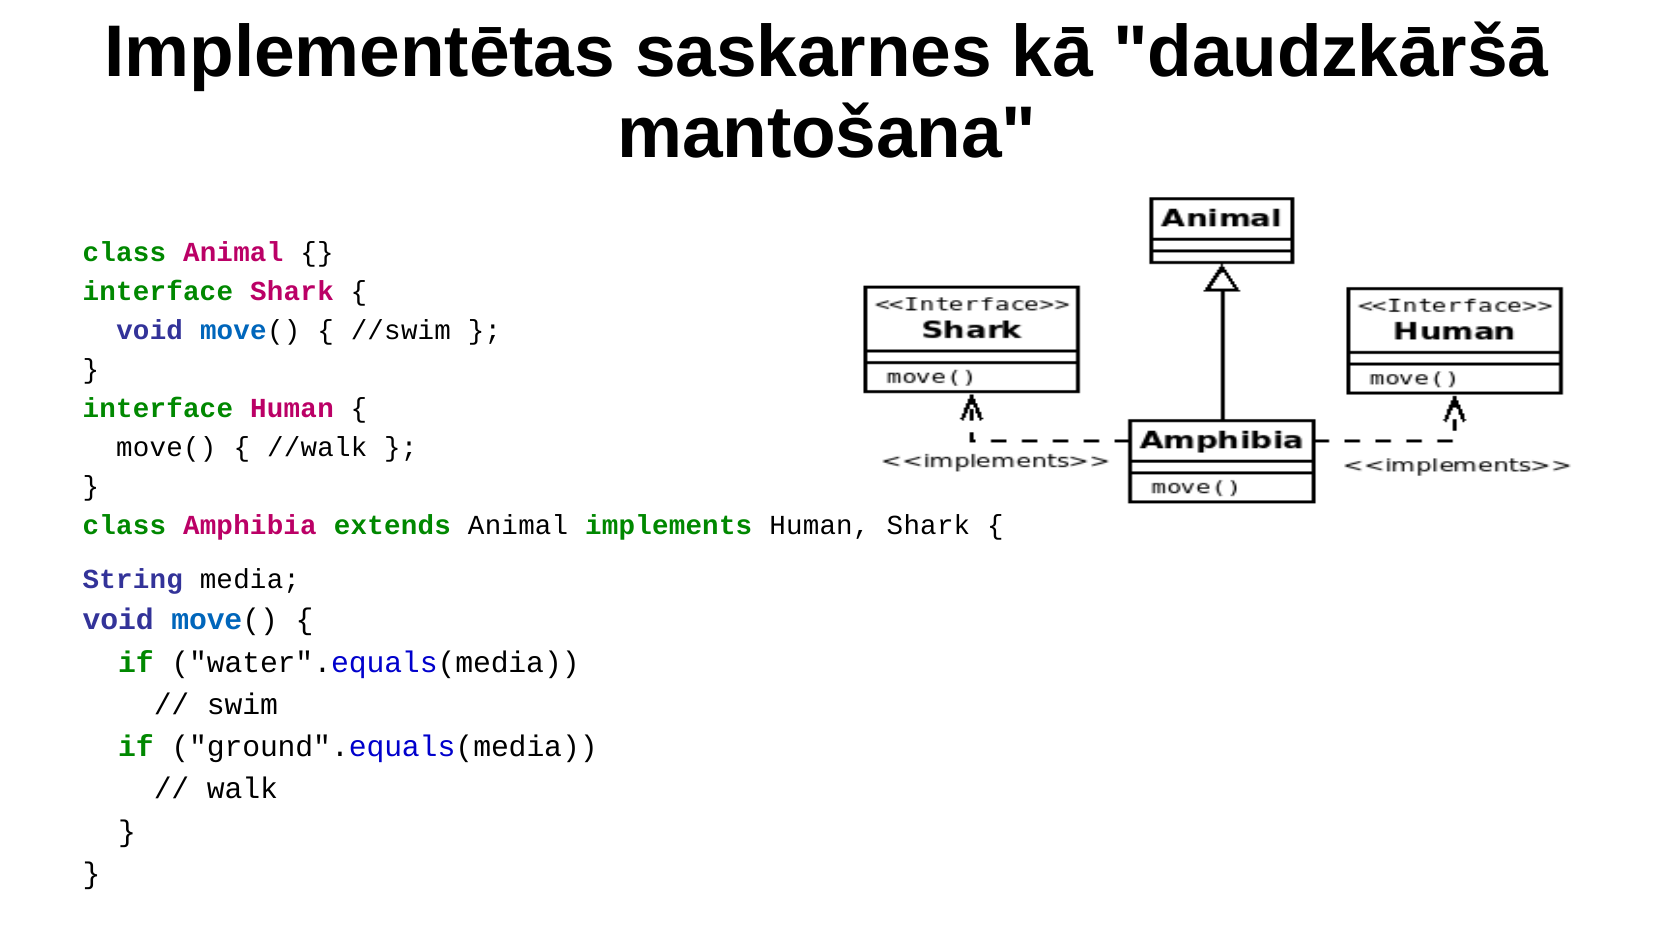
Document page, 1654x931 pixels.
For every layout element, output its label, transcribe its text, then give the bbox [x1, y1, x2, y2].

picture [862, 196, 1573, 505]
title Implementētas saskarnes kā "daudzkāršā mantošana" [82, 10, 1571, 174]
list class Animal {} interface Shark { void move() { //swim }; } interface Human { move() { //walk }; } class Amphibia extends Animal implements Human, Shark { String media; void move() { if ("water".equals(media)) // swim if ("ground".equals(media)) // walk } } [82, 230, 1477, 904]
